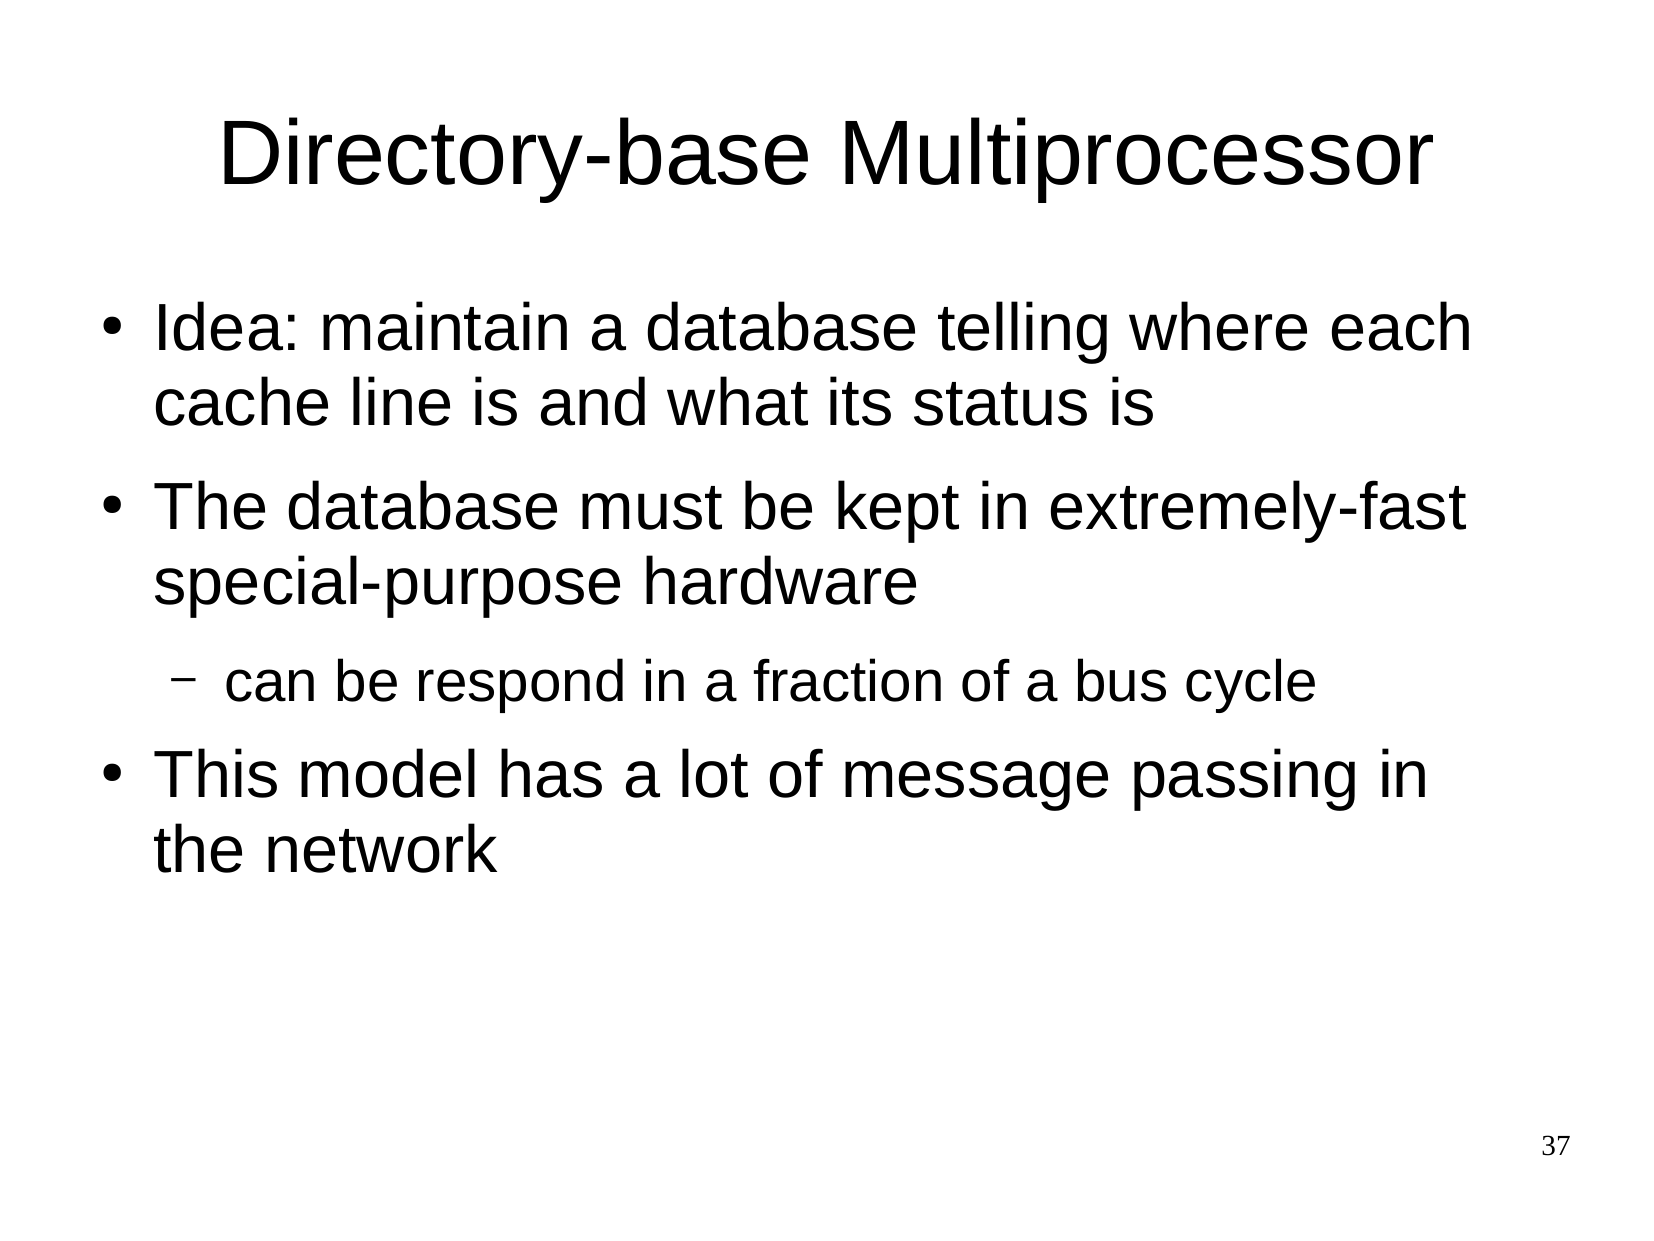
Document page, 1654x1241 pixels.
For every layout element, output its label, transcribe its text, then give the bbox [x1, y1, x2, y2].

list Idea: maintain a database telling where each cache line is and what its status is The database must be kept in extremely-fast special-purpose hardware can be respond in a fraction of a bus cycle This model has a lot of message passing in the network [82, 290, 1538, 1010]
title Directory-base Multiprocessor [82, 49, 1571, 257]
